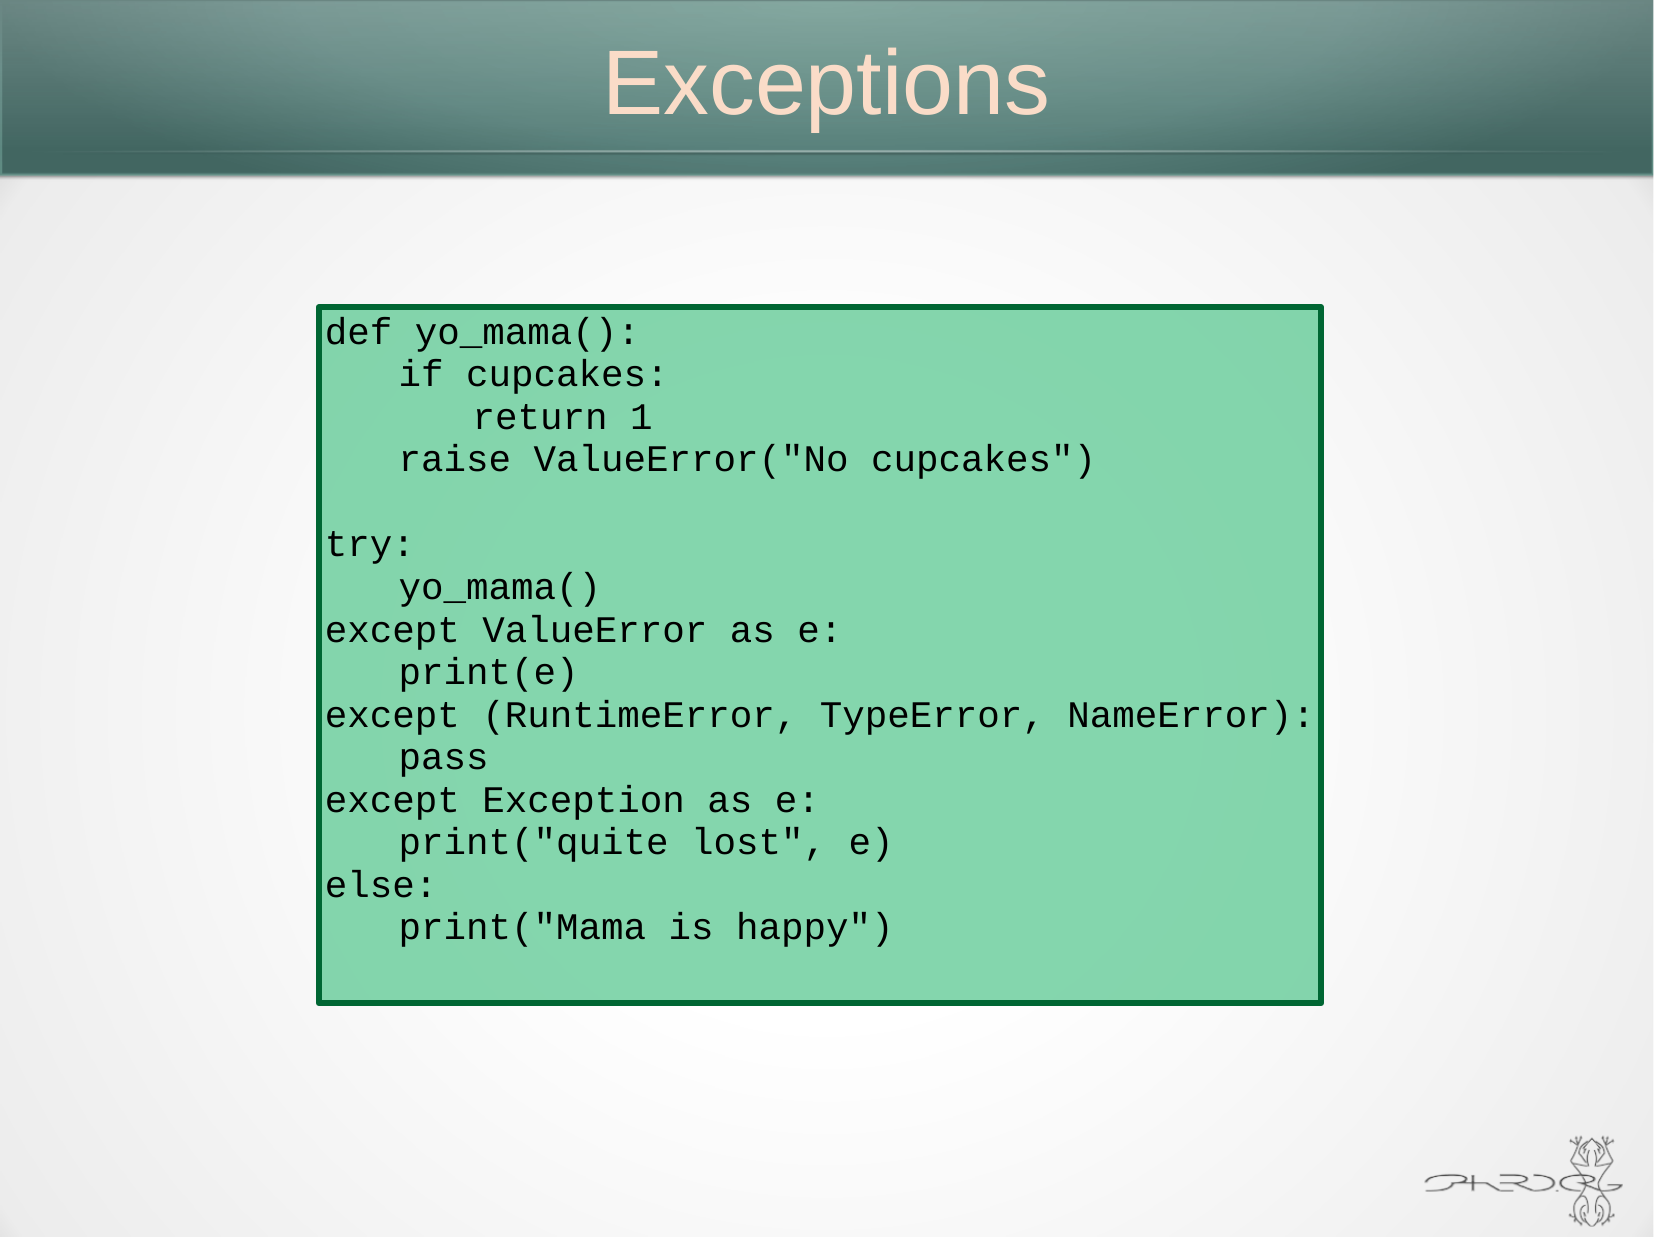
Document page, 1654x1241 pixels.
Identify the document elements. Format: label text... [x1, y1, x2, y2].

title Exceptions [82, 11, 1571, 154]
picture [0, 0, 1654, 1237]
text_box def yo_mama(): if cupcakes: return 1 raise ValueError("No cupcakes") try: yo_mama() except ValueError as e: print(e) except (RuntimeError, TypeError, NameError): pass except Exception as e: print("quite lost", e) else: print("Mama is happy") [318, 307, 1322, 1004]
